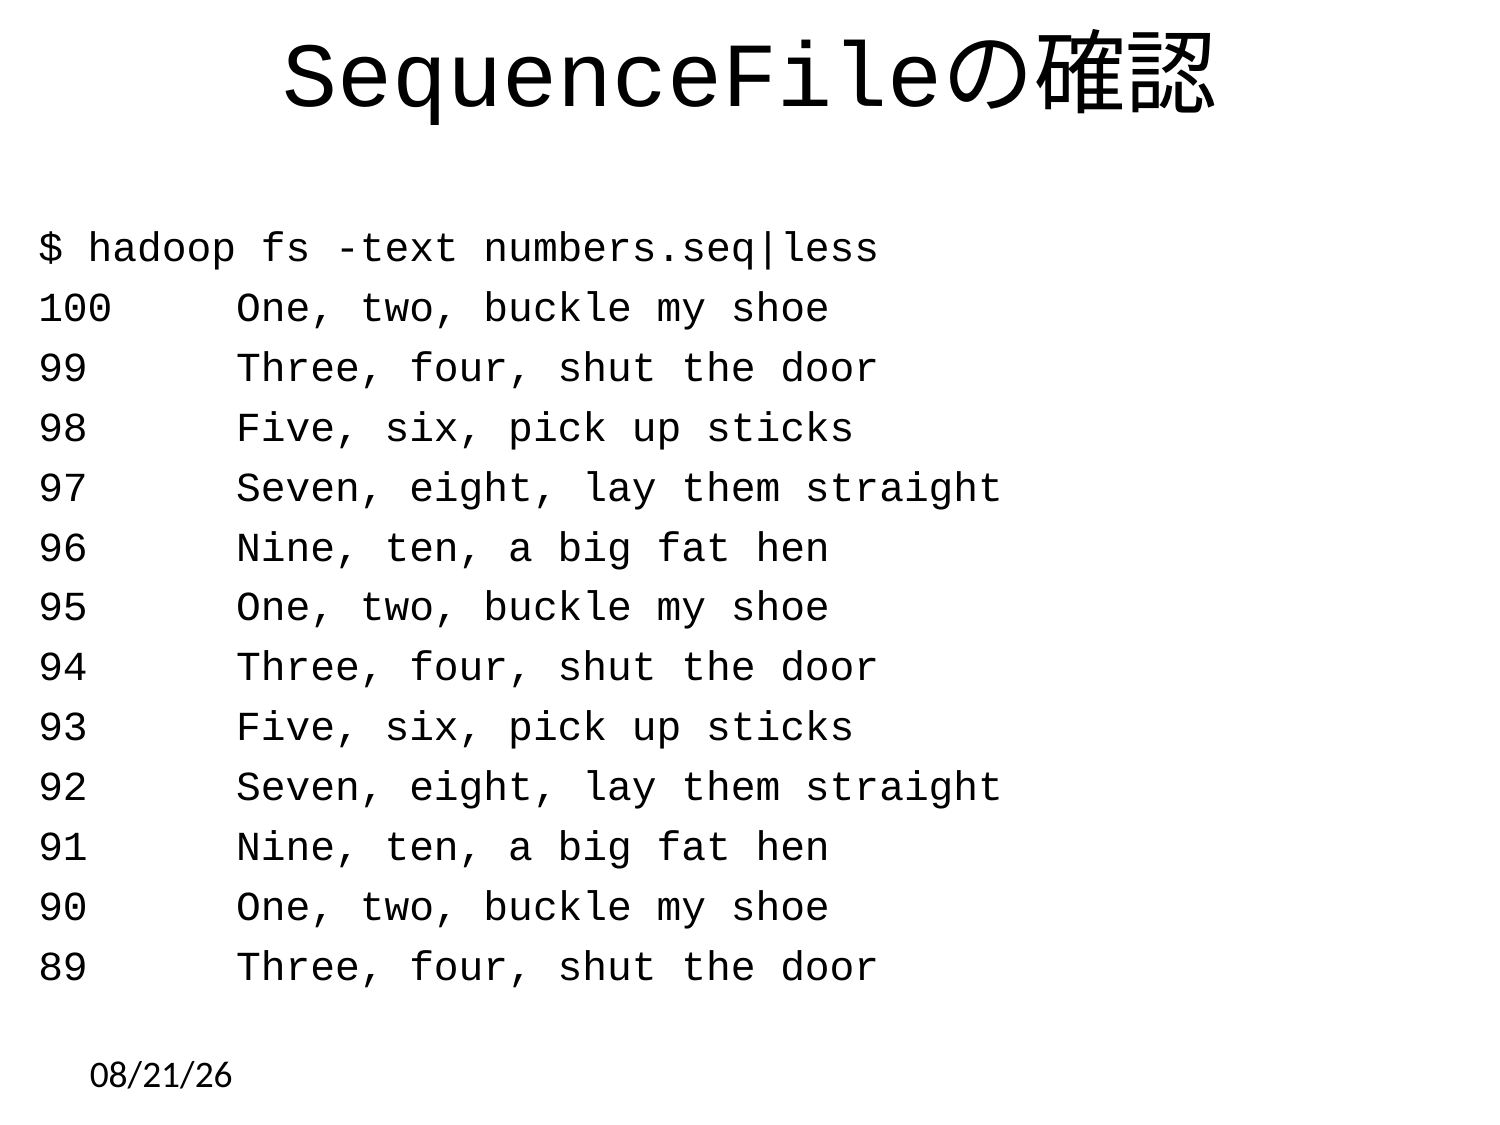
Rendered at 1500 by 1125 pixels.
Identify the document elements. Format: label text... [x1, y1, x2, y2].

list $ hadoop fs -text numbers.seq|less 100 One, two, buckle my shoe 99 Three, four, shut the door 98 Five, six, pick up sticks 97 Seven, eight, lay them straight 96 Nine, ten, a big fat hen 95 One, two, buckle my shoe 94 Three, four, shut the door 93 Five, six, pick up sticks 92 Seven, eight, lay them straight 91 Nine, ten, a big fat hen 90 One, two, buckle my shoe 89 Three, four, shut the door [23, 212, 1426, 1006]
title SequenceFileの確認 [75, 6, 1426, 133]
